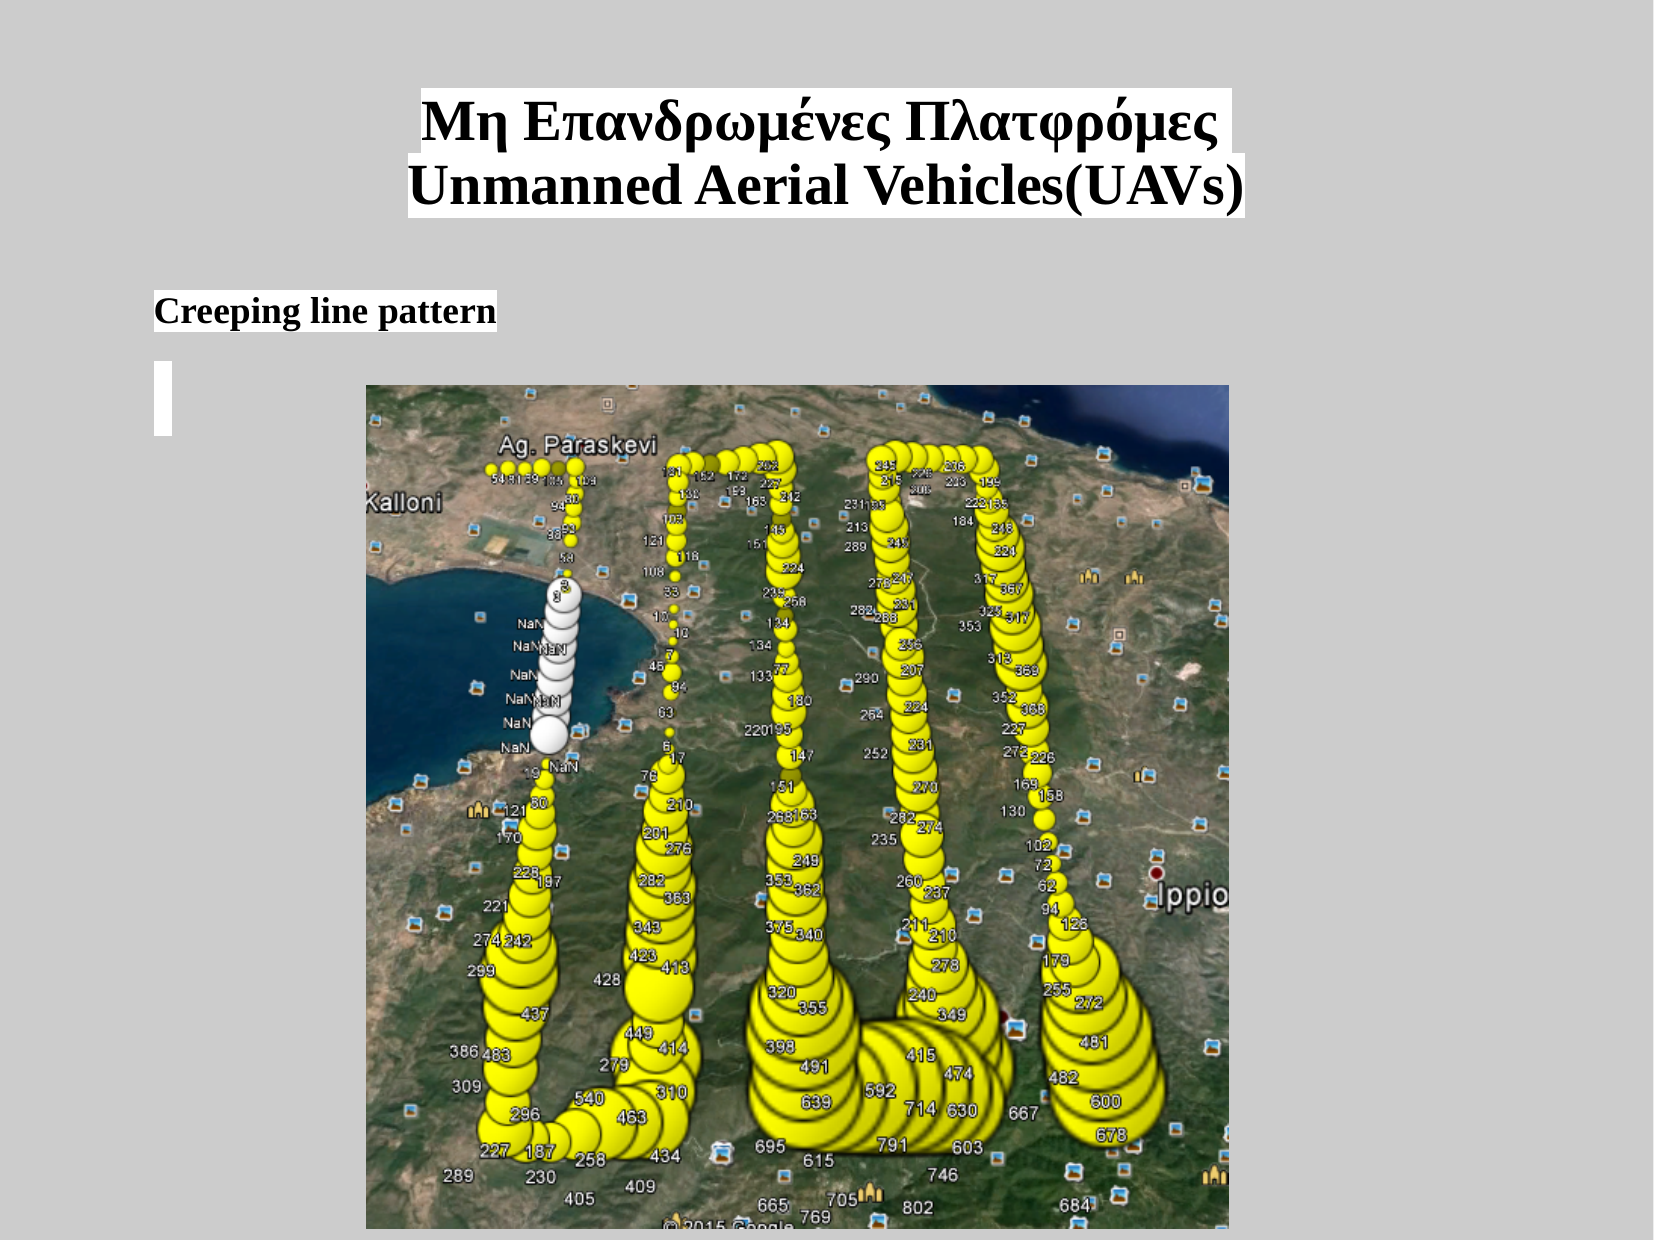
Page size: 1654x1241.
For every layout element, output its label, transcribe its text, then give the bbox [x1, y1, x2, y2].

picture [366, 385, 1229, 1229]
title Μη Επανδρωμένες Πλατφρόμες Unmanned Aerial Vehicles(UAVs) [82, 49, 1571, 257]
list Creeping line pattern [82, 290, 1571, 1010]
